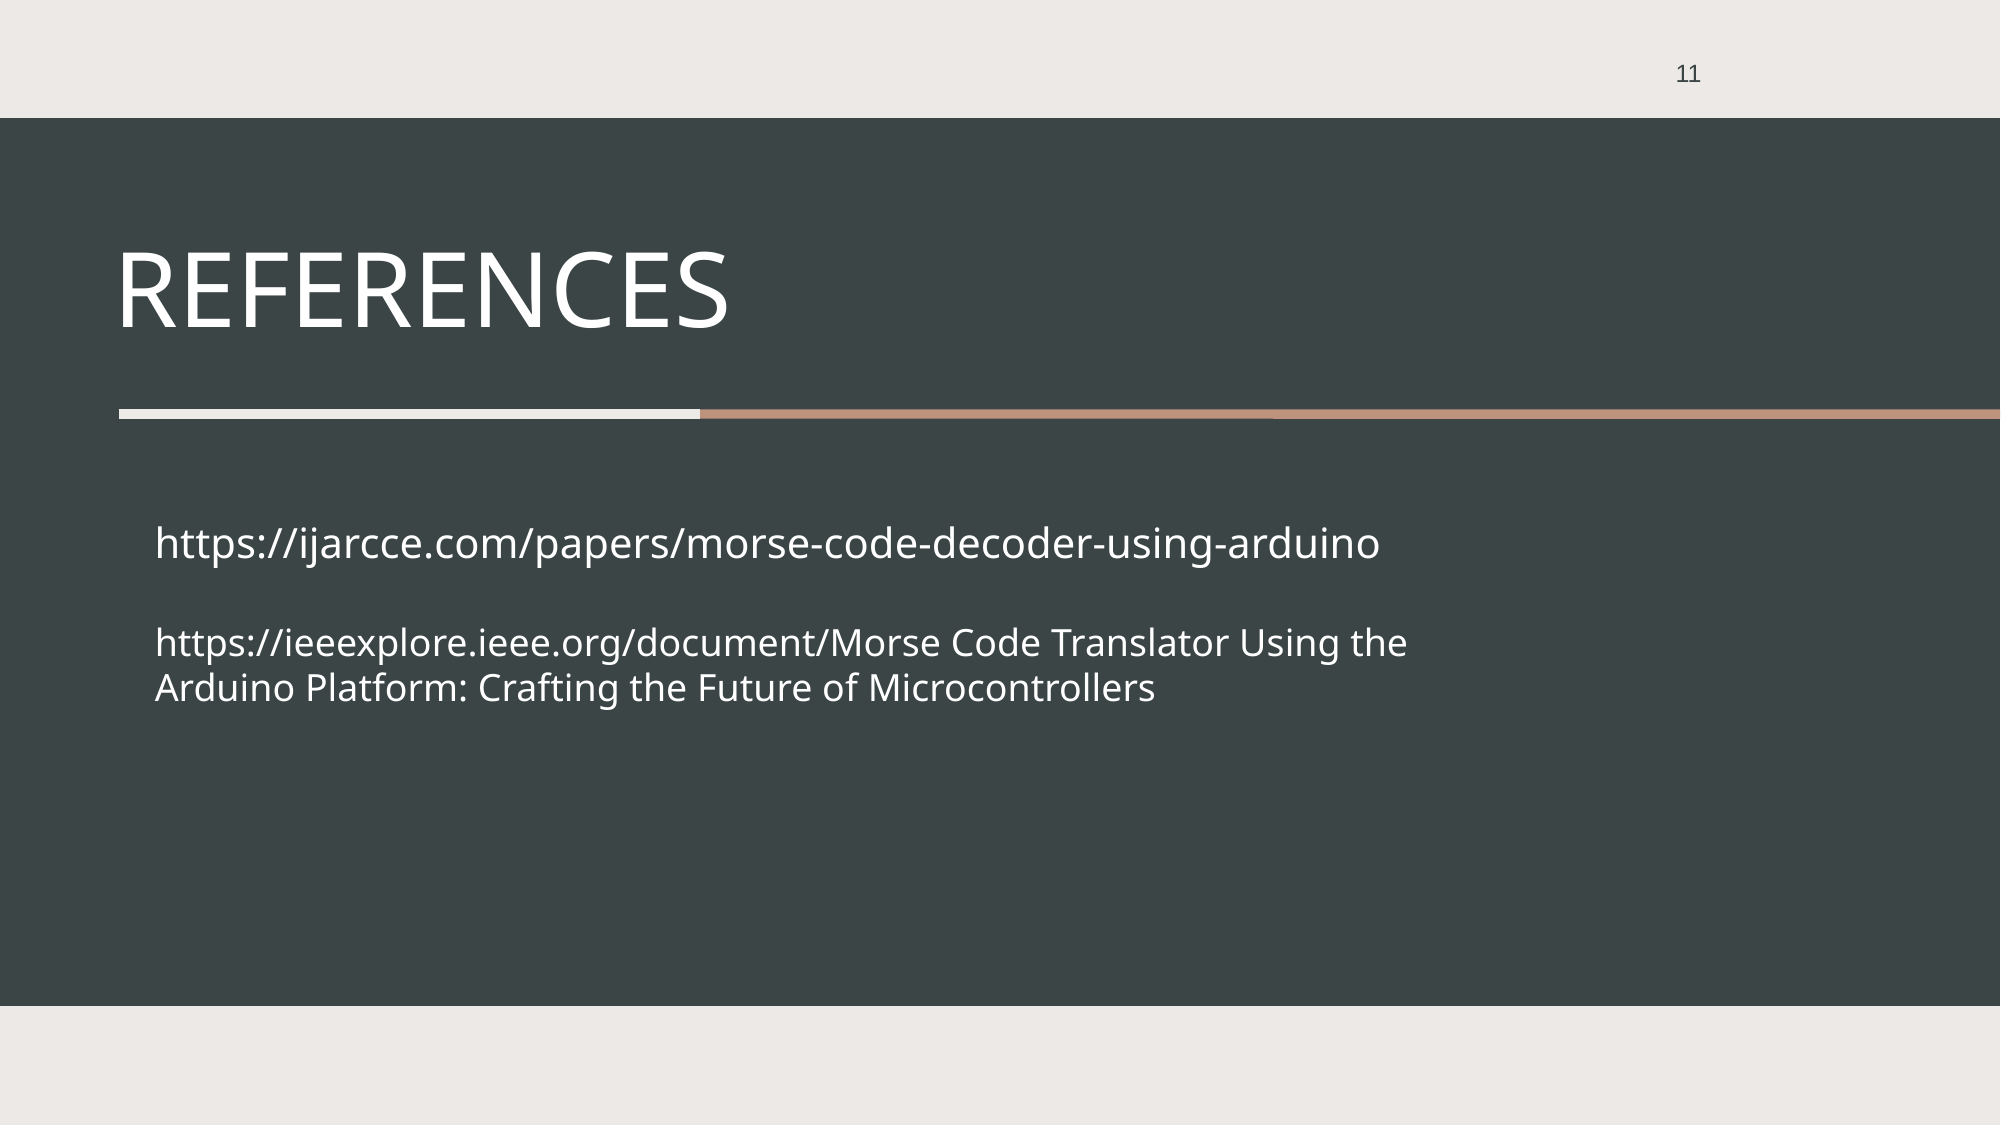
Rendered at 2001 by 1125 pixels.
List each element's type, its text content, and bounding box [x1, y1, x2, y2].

text_box https://ijarcce.com/papers/morse-code-decoder-using-arduino [139, 509, 1501, 576]
title References [98, 239, 1824, 335]
text_box https://ieeexplore.ieee.org/document/Morse Code Translator Using the Arduino Platform: Crafting the Future of Microcontrollers [139, 611, 1501, 737]
text_box [1660, 49, 1936, 95]
